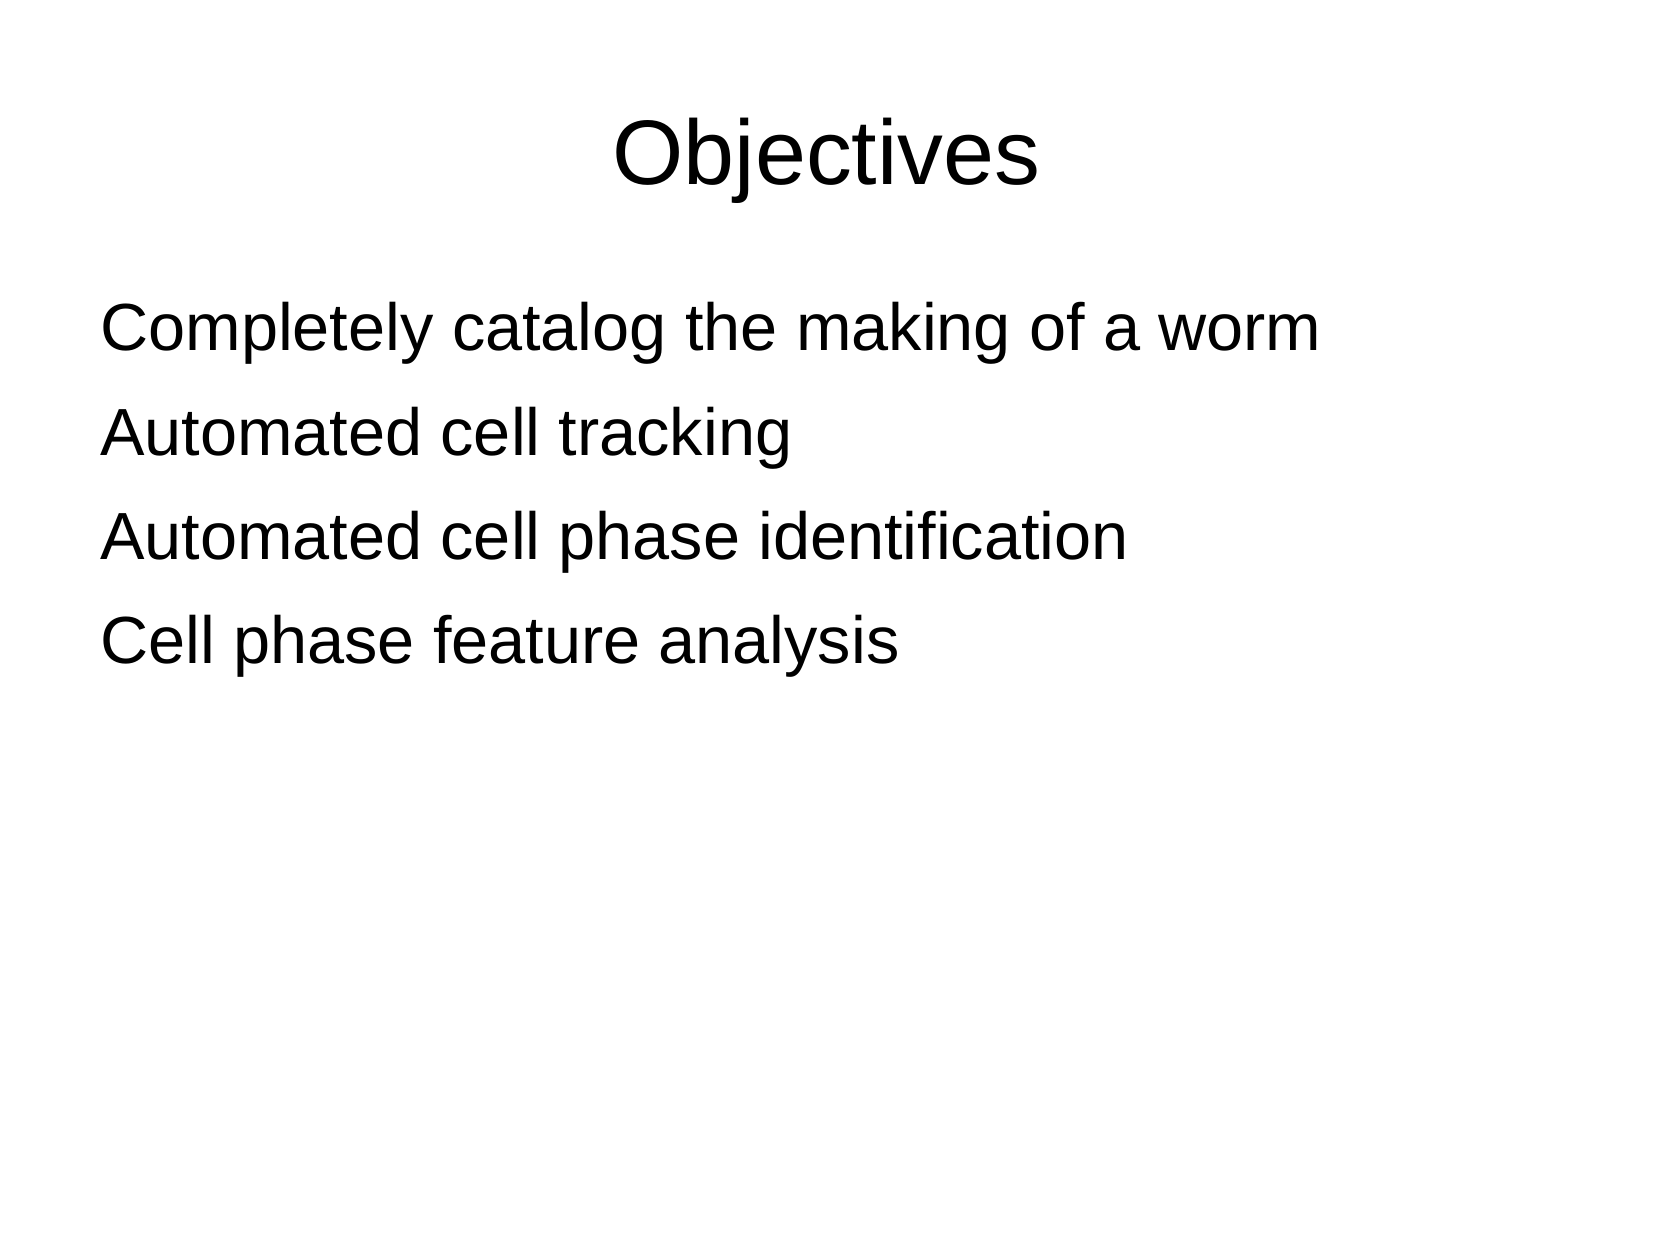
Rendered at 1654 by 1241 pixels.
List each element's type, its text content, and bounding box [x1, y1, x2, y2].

list Completely catalog the making of a worm Automated cell tracking Automated cell phase identification Cell phase feature analysis [82, 290, 1571, 1094]
title Objectives [82, 49, 1571, 257]
